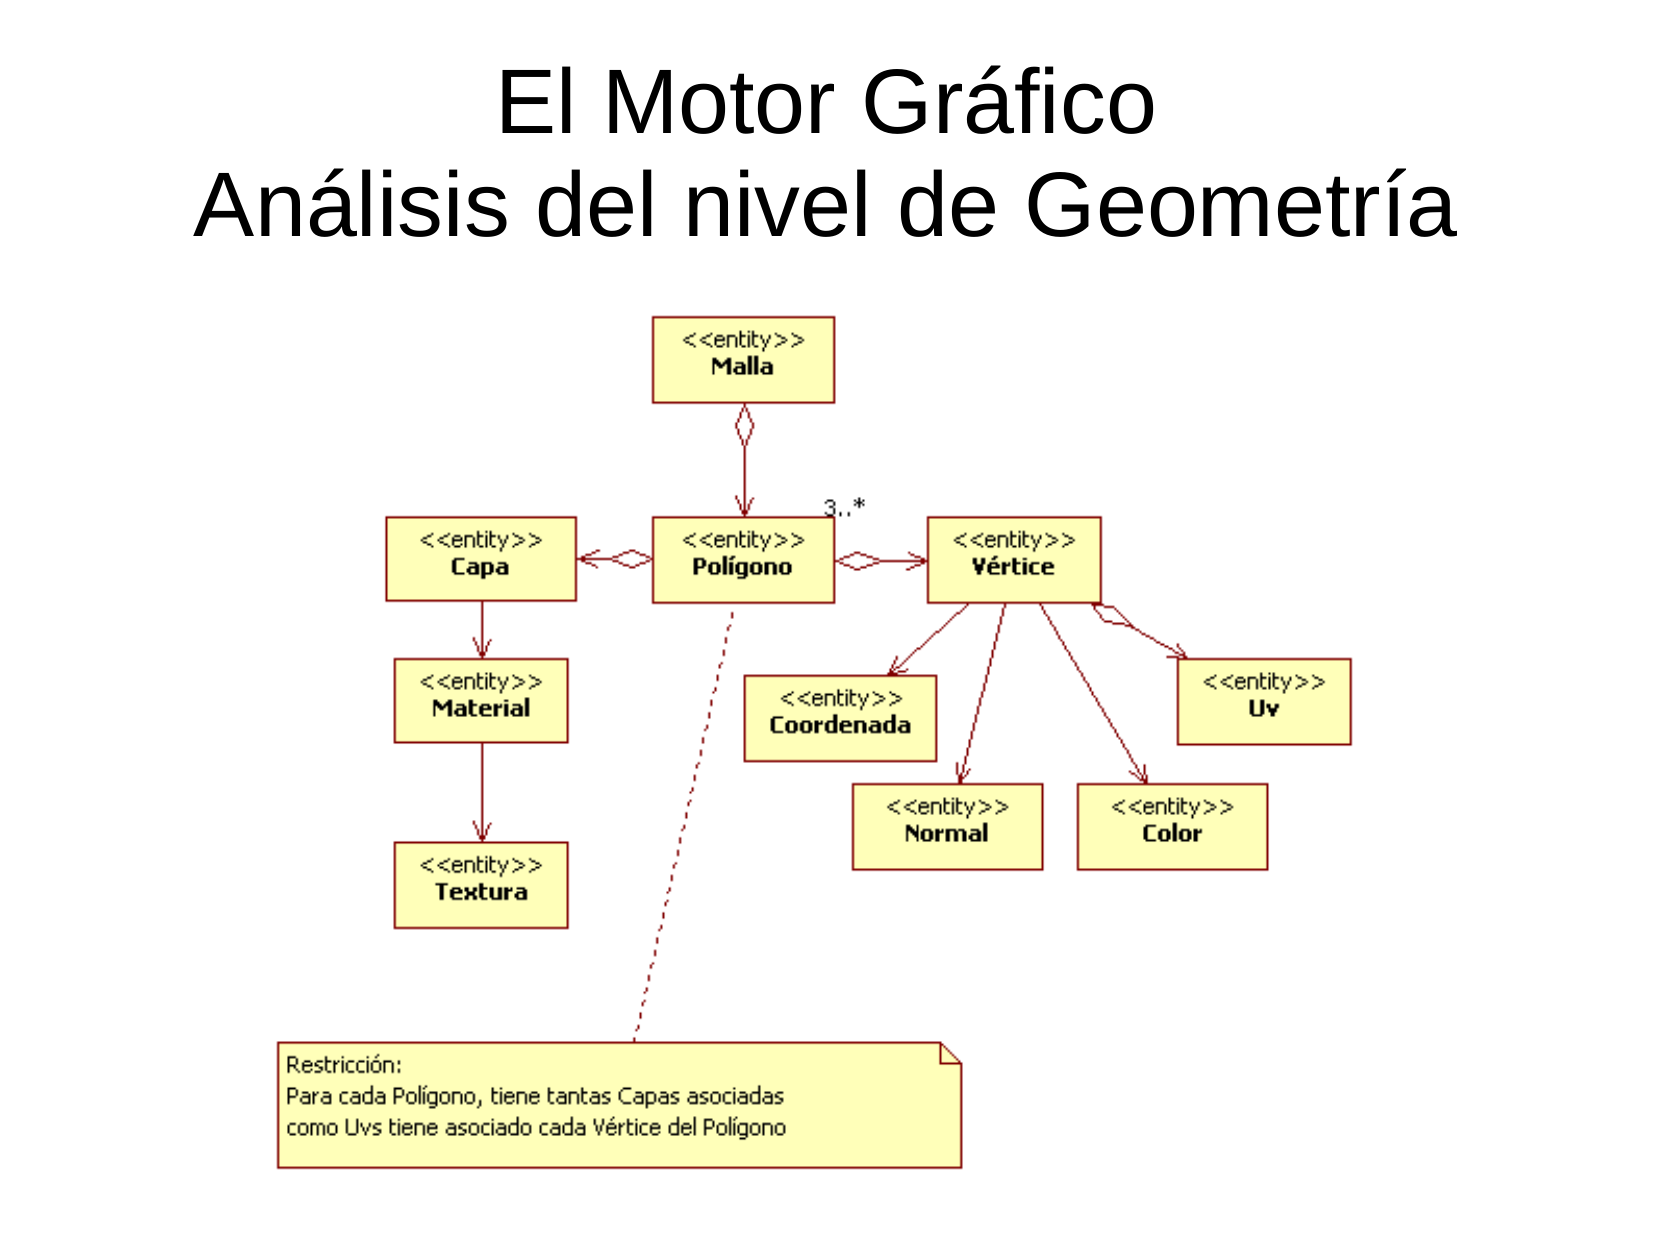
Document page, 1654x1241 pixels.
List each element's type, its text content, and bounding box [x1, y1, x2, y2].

title El Motor Gráfico Análisis del nivel de Geometría [82, 49, 1571, 257]
picture [236, 275, 1394, 1211]
